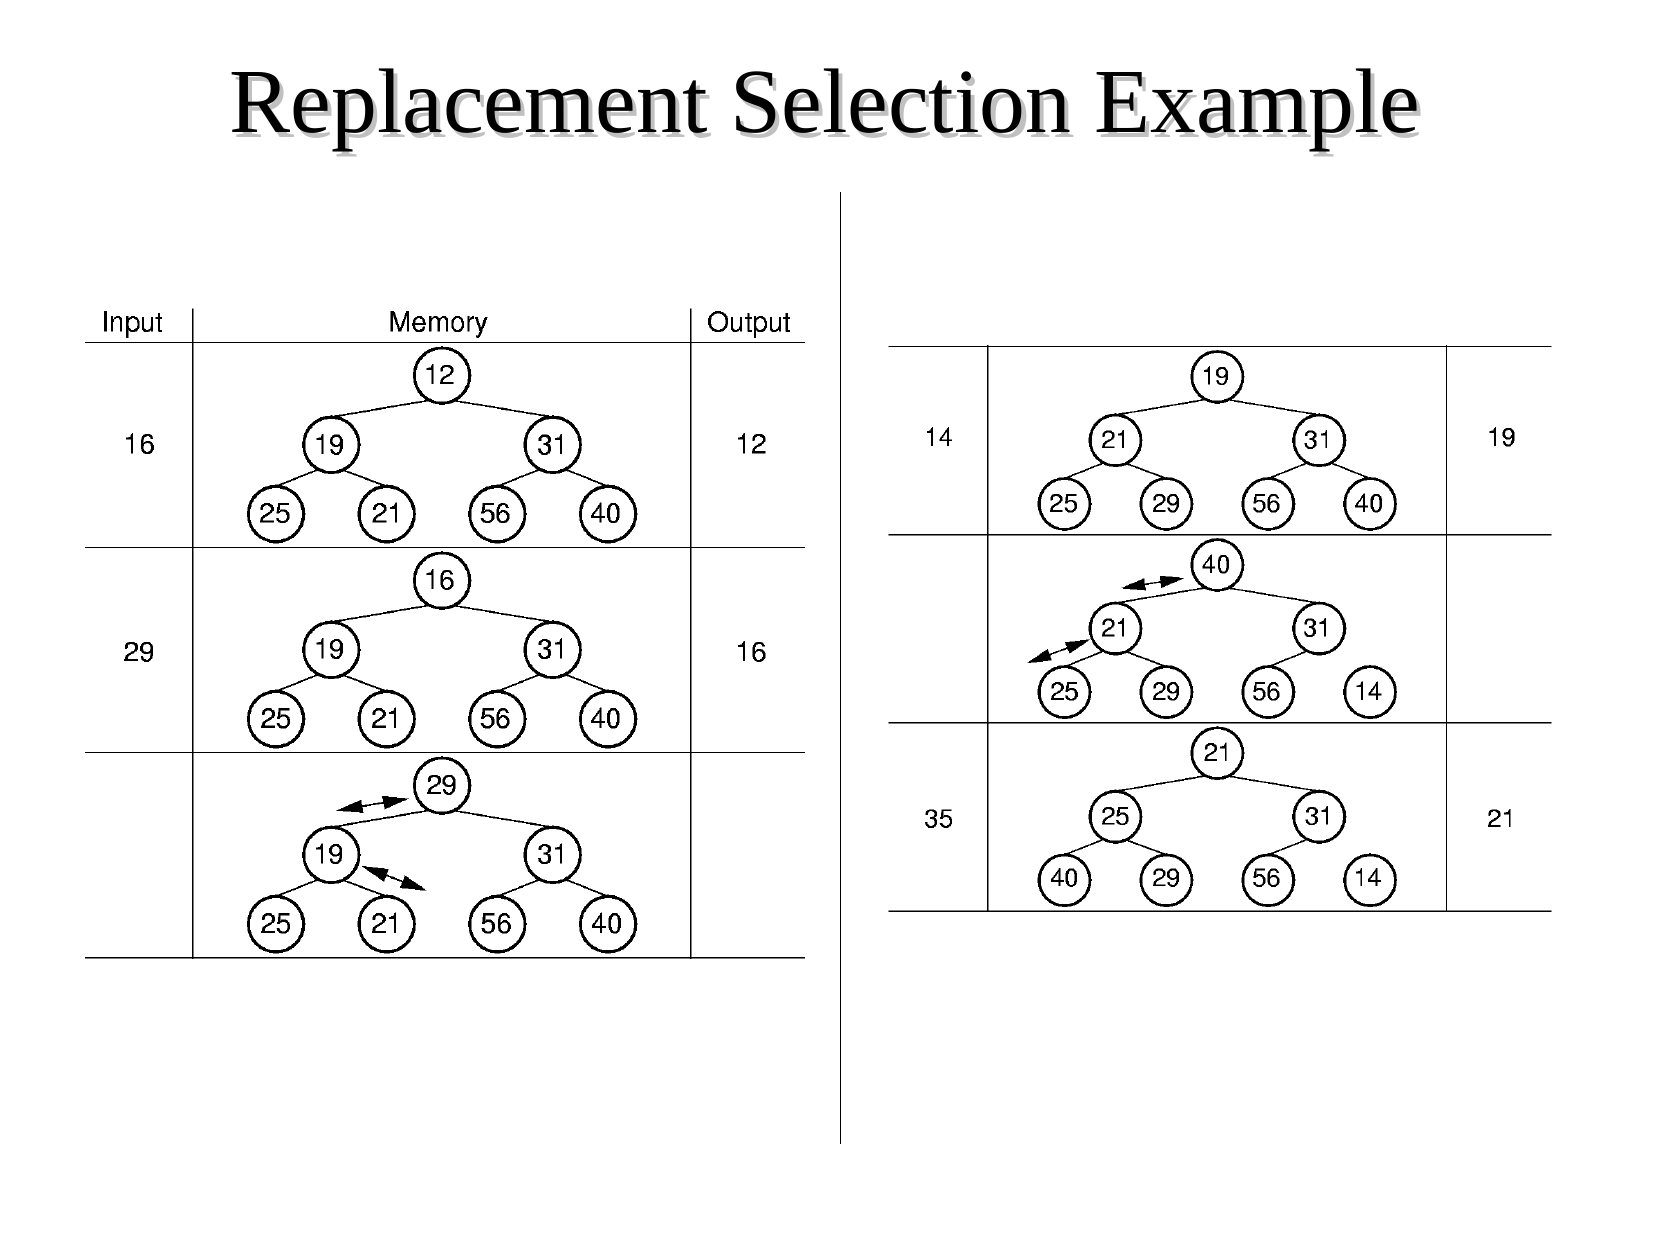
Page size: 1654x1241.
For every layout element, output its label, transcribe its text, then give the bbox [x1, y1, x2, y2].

title Replacement Selection Example [82, 27, 1570, 166]
picture [867, 345, 1571, 937]
picture [61, 281, 827, 959]
